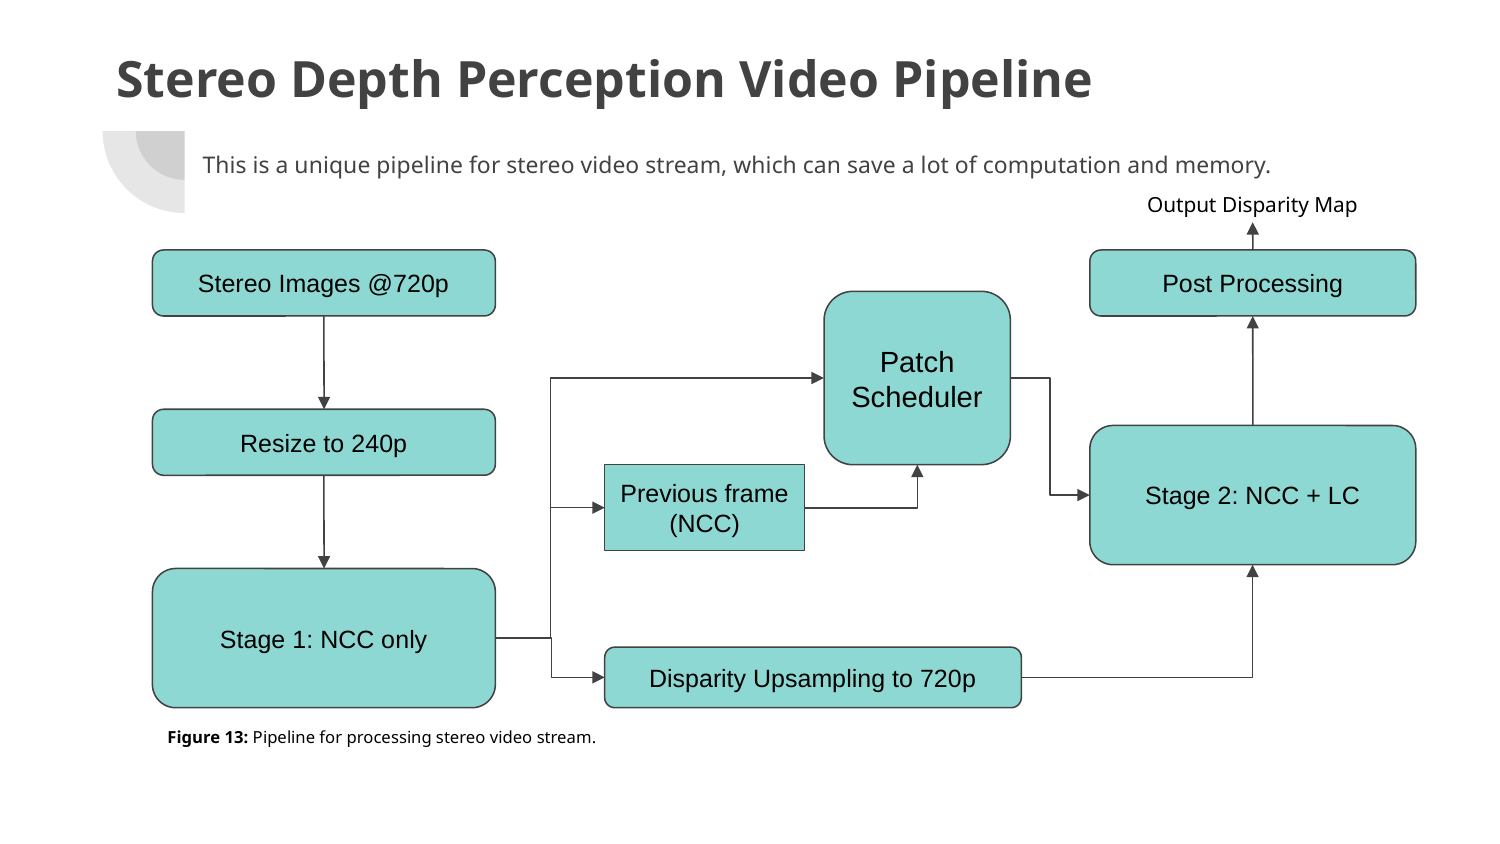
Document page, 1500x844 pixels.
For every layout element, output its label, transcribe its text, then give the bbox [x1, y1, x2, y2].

text_box Previous frame (NCC) [604, 464, 805, 551]
text_box Stereo Images @720p [152, 249, 496, 317]
text_box Output Disparity Map [1132, 176, 1411, 230]
text_box Stage 2: NCC + LC [1089, 425, 1416, 565]
text_box Figure 13: Pipeline for processing stereo video stream. [152, 712, 710, 776]
text_box Patch Scheduler [824, 291, 1011, 465]
title Stereo Depth Perception Video Pipeline [101, 32, 1341, 132]
text_box Resize to 240p [152, 409, 496, 476]
text_box Stage 1: NCC only [152, 568, 496, 708]
list This is a unique pipeline for stereo video stream, which can save a lot of computation and memory. [187, 131, 1416, 218]
text_box Post Processing [1089, 249, 1416, 317]
text_box Disparity Upsampling to 720p [604, 647, 1022, 708]
